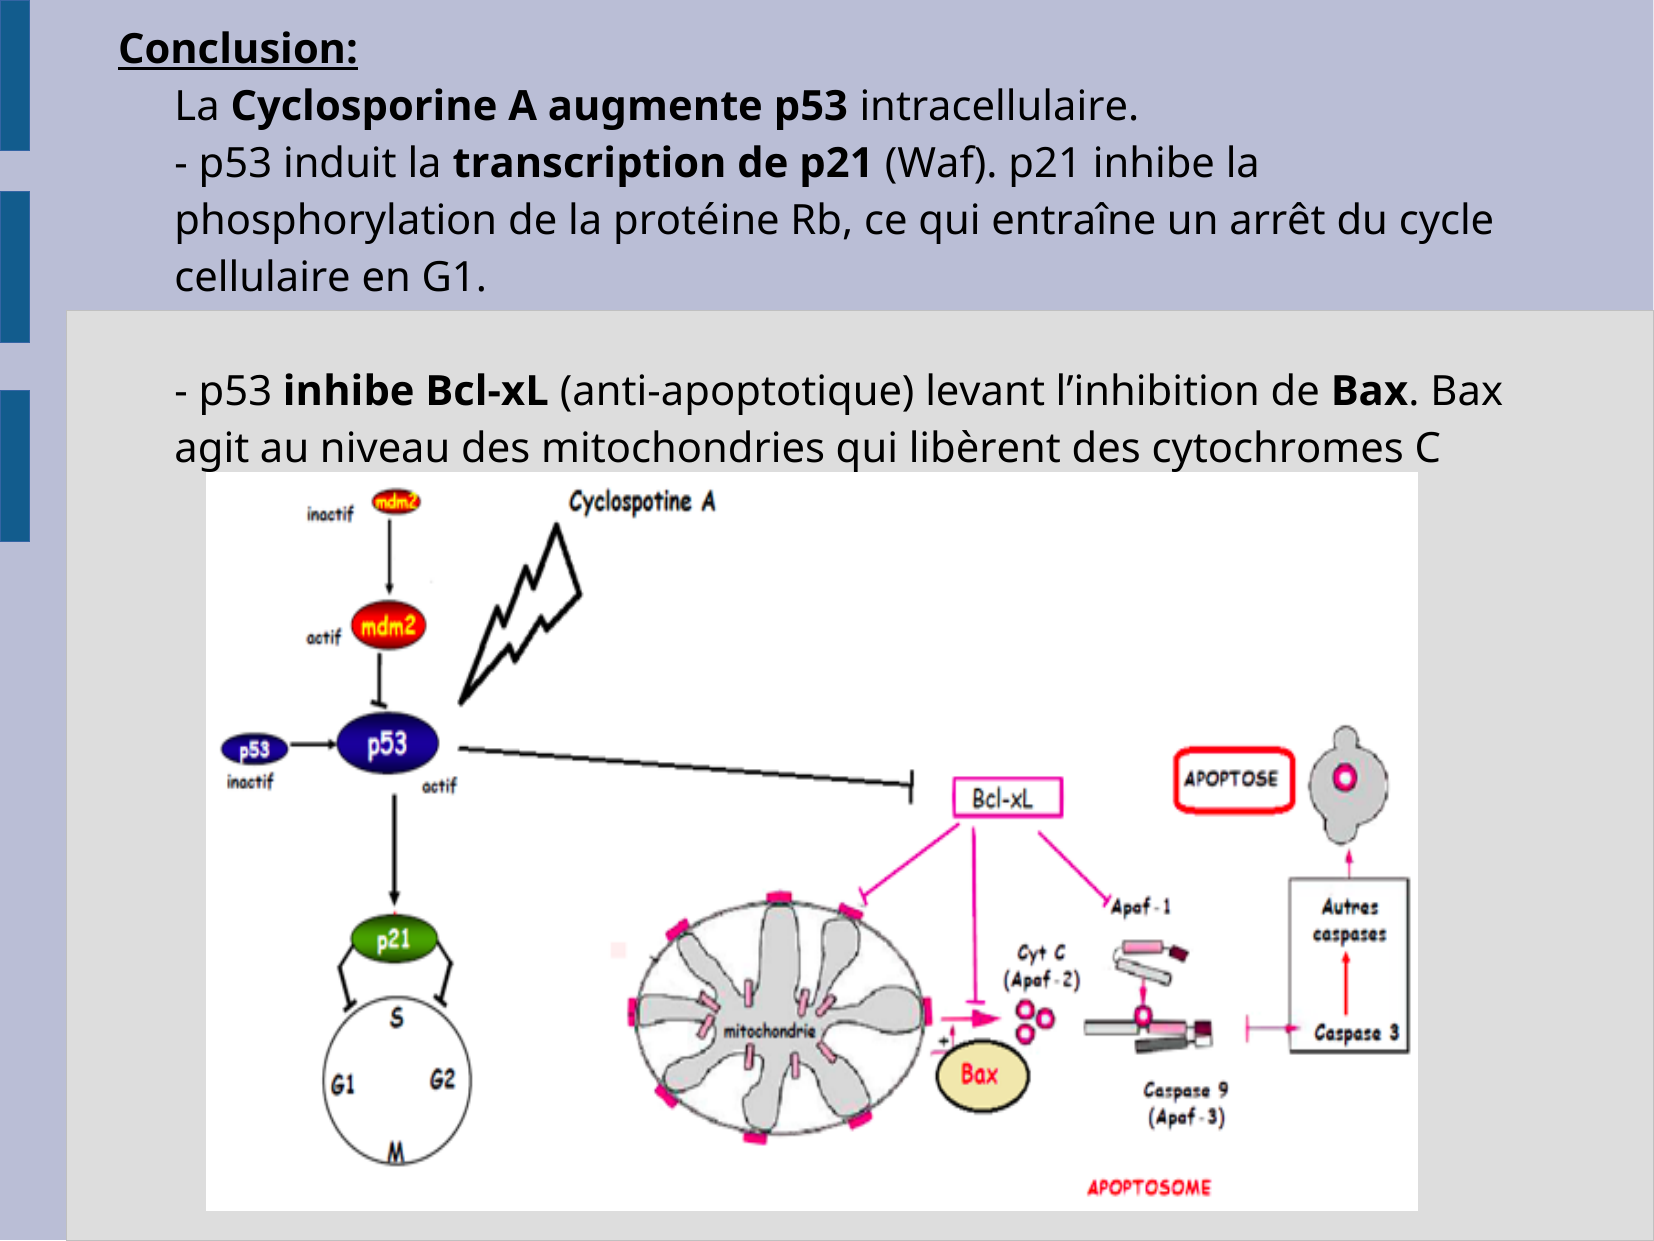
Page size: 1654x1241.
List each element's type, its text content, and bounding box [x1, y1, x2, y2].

title Conclusion: La Cyclosporine A augmente p53 intracellulaire. - p53 induit la transcription de p21 (Waf). p21 inhibe la phosphorylation de la protéine Rb, ce qui entraîne un arrêt du cycle cellulaire en G1. - p53 inhibe Bcl-xL (anti-apoptotique) levant l’inhibition de Bax. Bax agit au niveau des mitochondries qui libèrent des cytochromes C [118, 26, 1531, 468]
picture [206, 472, 1418, 1211]
